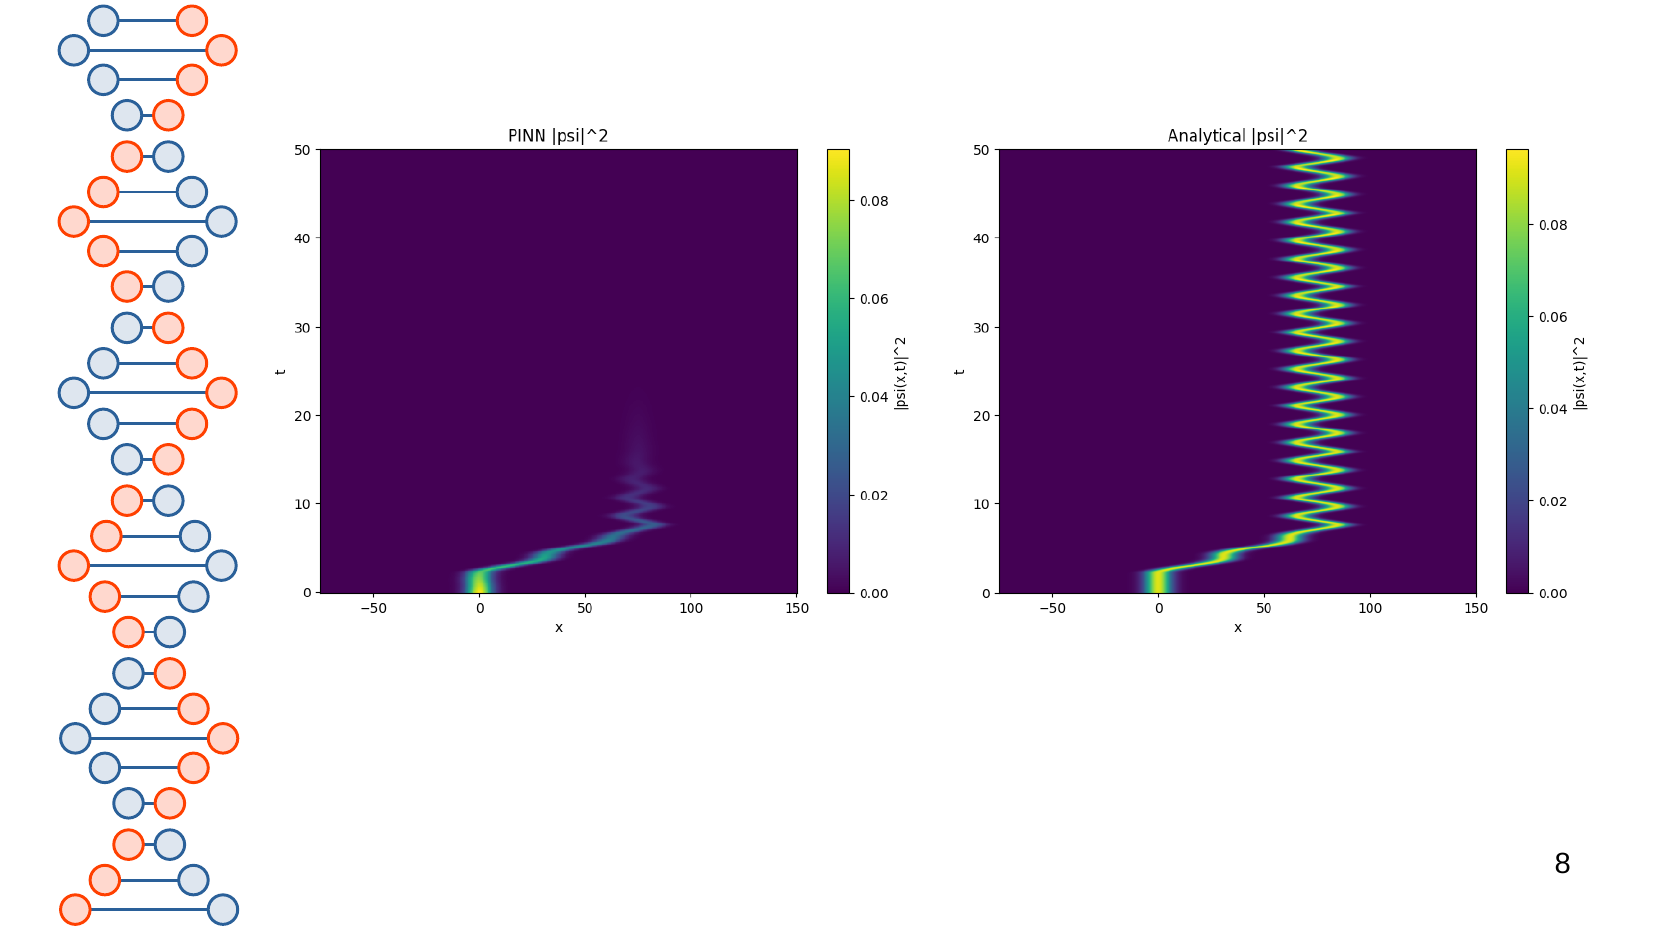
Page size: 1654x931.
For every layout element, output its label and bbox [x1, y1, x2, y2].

picture [944, 118, 1595, 643]
picture [265, 118, 916, 643]
